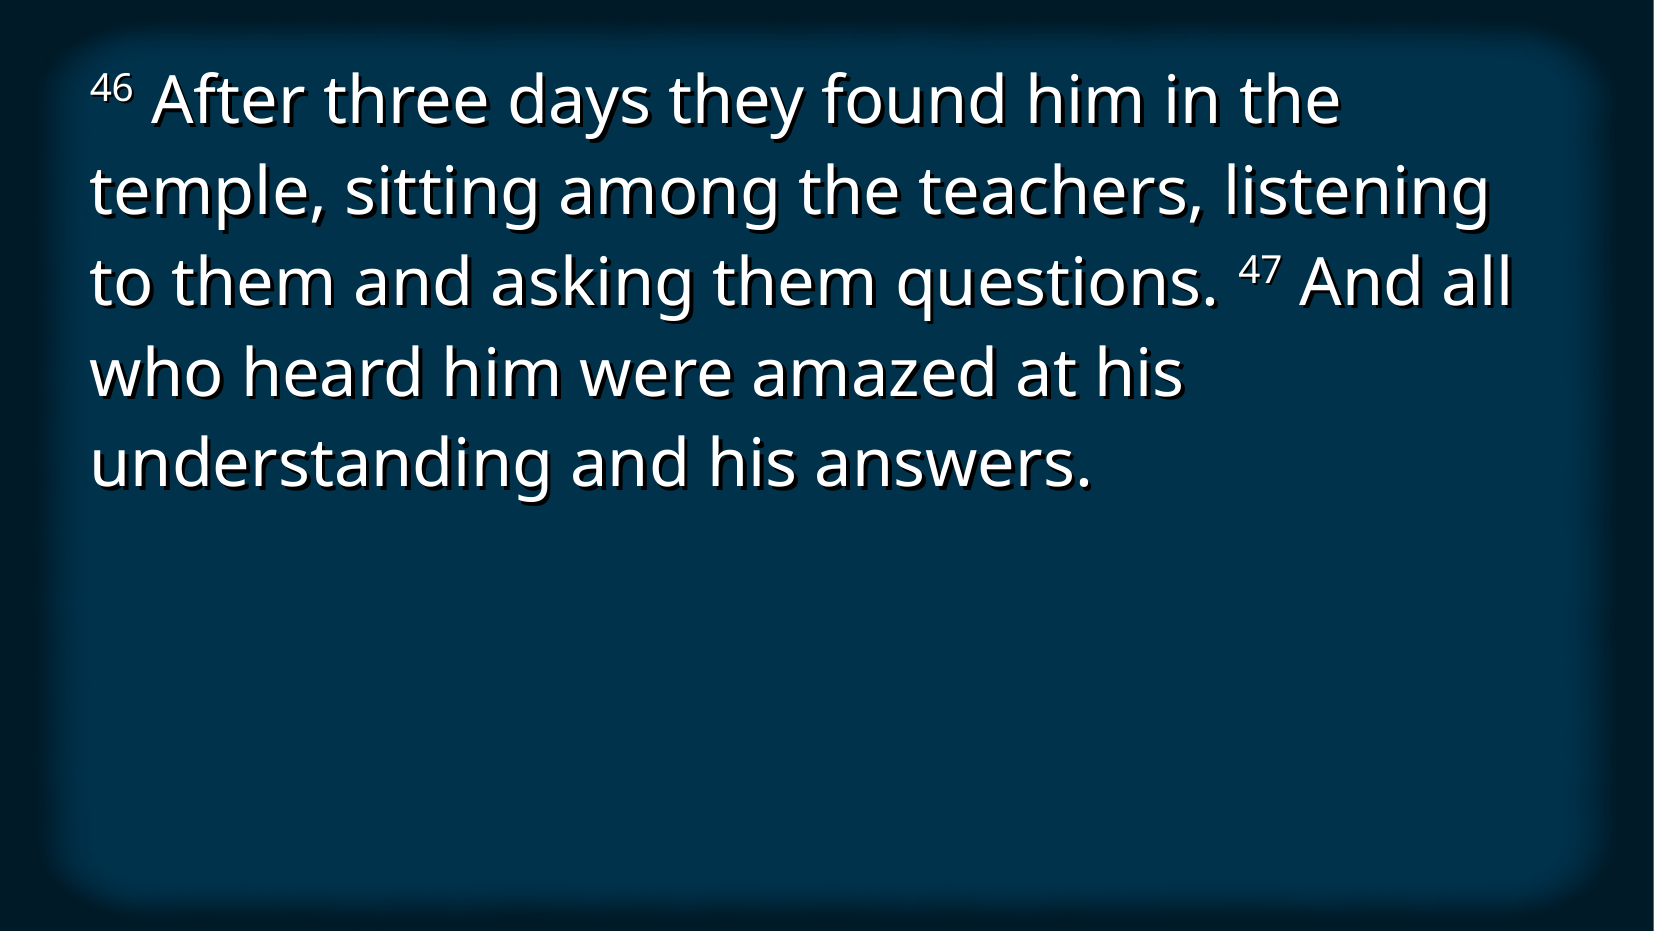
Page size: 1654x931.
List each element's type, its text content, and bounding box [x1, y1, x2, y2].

picture [0, 0, 1654, 931]
text_box 46 After three days they found him in the temple, sitting among the teachers, listening to them and asking them questions. 47 And all who heard him were amazed at his understanding and his answers. [75, 45, 1576, 504]
